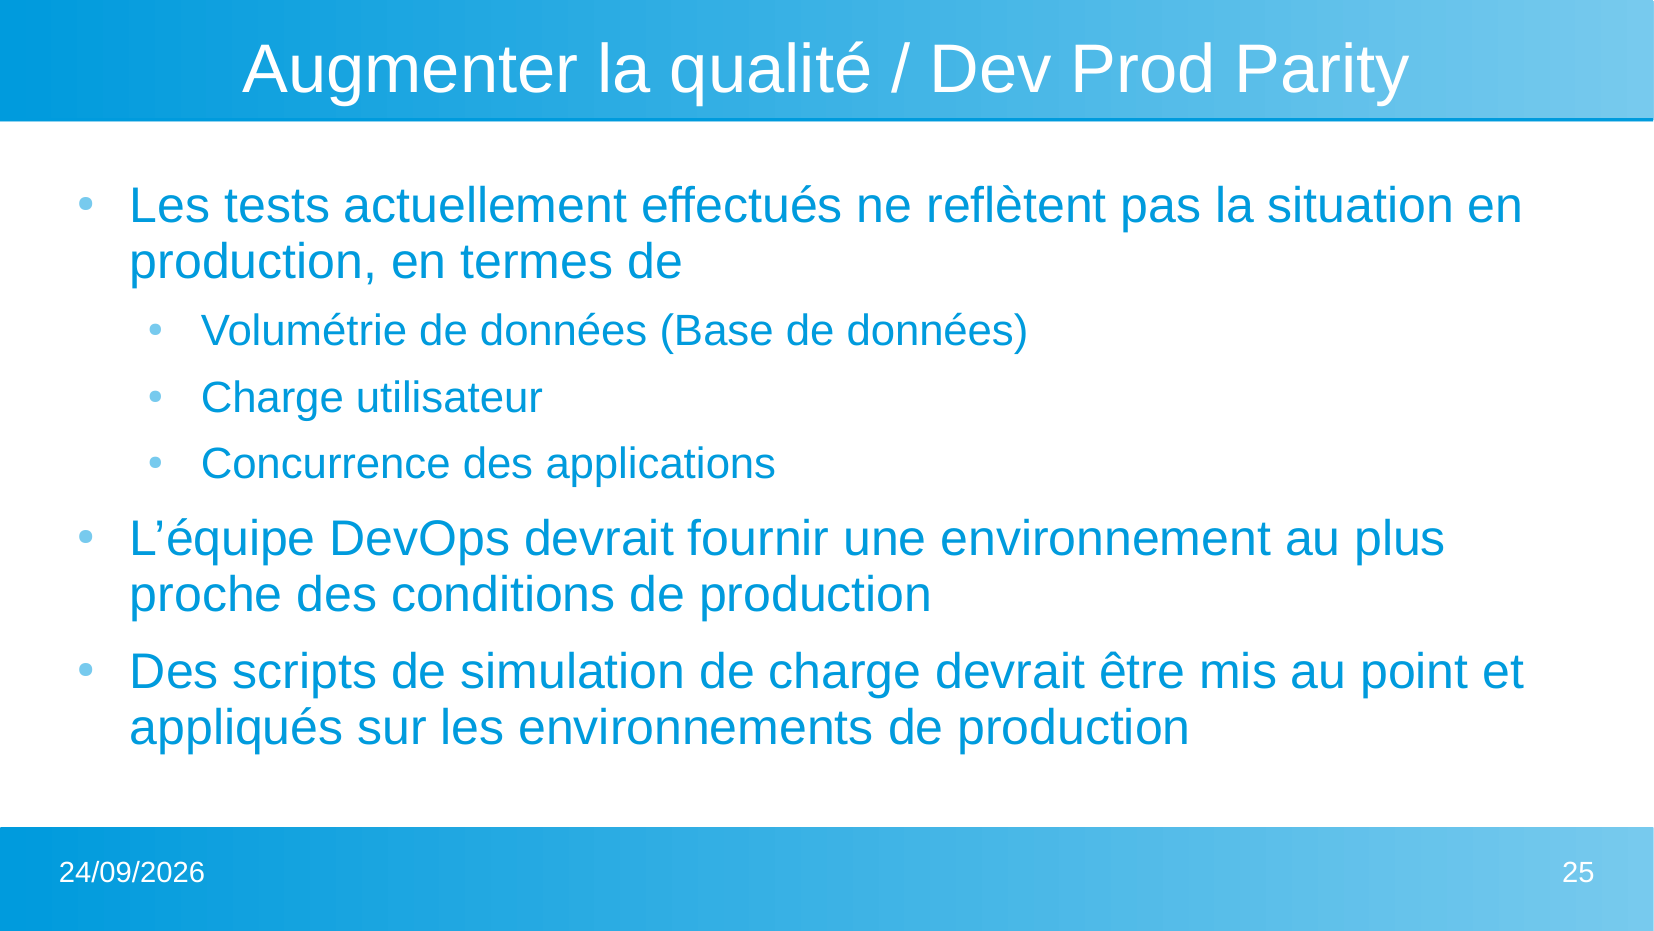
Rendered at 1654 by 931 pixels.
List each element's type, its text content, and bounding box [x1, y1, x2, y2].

title Augmenter la qualité / Dev Prod Parity [59, 29, 1595, 108]
list Les tests actuellement effectués ne reflètent pas la situation en production, en termes de Volumétrie de données (Base de données) Charge utilisateur Concurrence des applications L’équipe DevOps devrait fournir une environnement au plus proche des conditions de production Des scripts de simulation de charge devrait être mis au point et appliqués sur les environnements de production [59, 177, 1595, 768]
